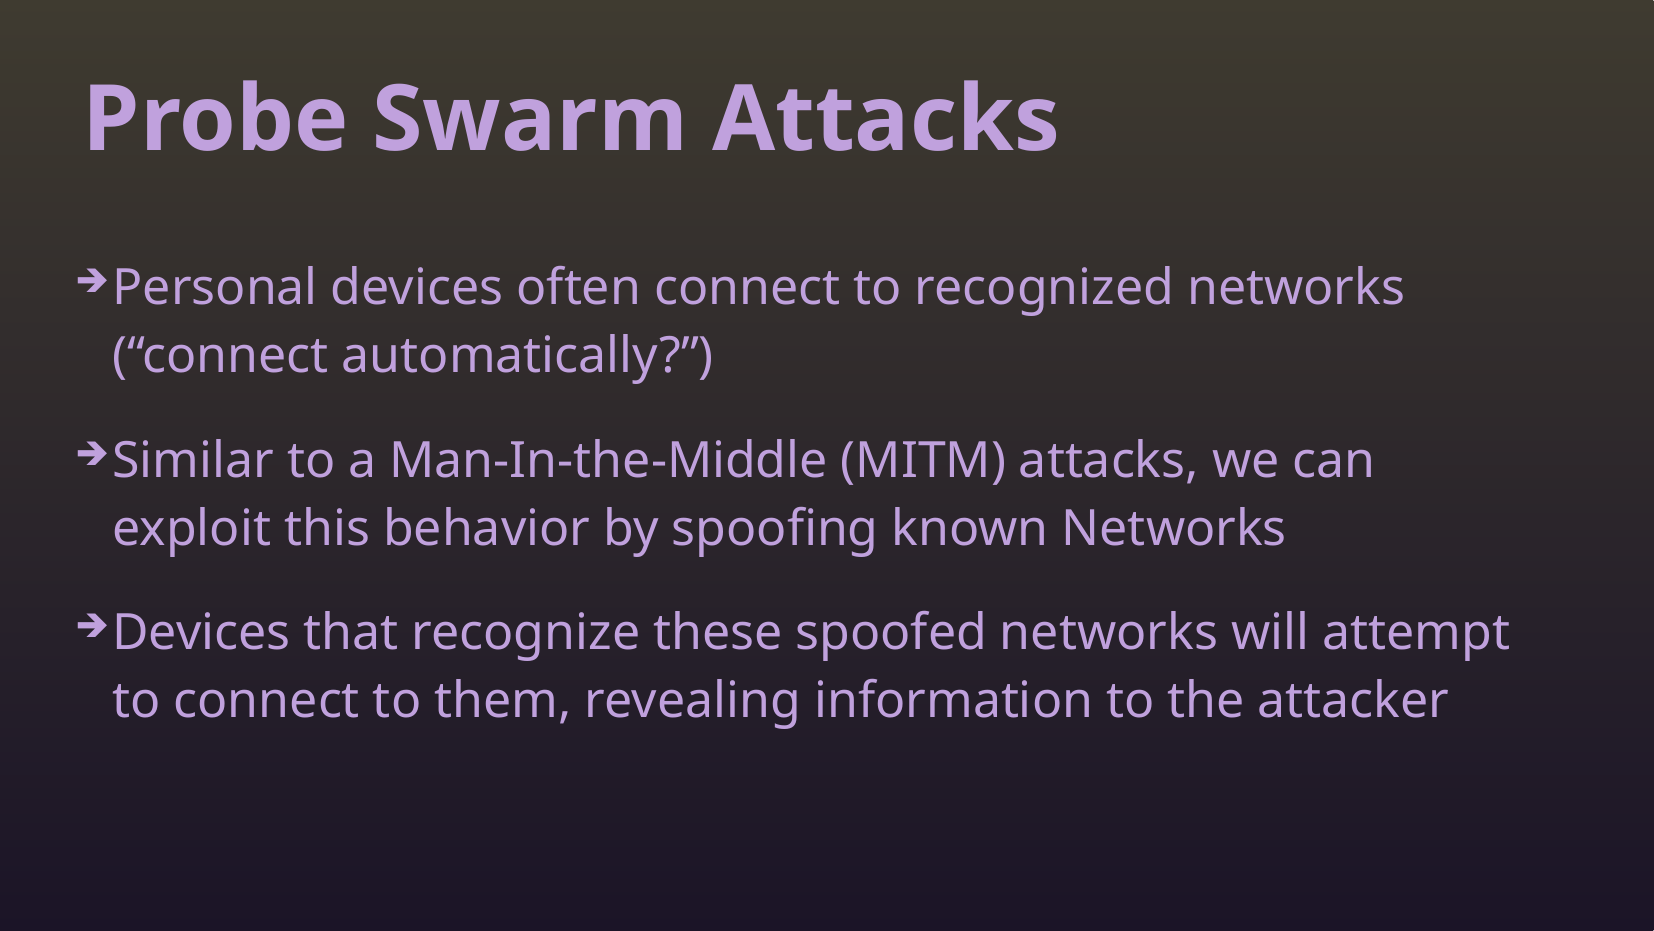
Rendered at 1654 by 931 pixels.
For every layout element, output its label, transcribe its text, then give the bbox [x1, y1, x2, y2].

title Probe Swarm Attacks [82, 37, 1571, 193]
subtitle Personal devices often connect to recognized networks (“connect automatically?”) Similar to a Man-In-the-Middle (MITM) attacks, we can exploit this behavior by spoofing known Networks Devices that recognize these spoofed networks will attempt to connect to them, revealing information to the attacker [75, 250, 1526, 791]
